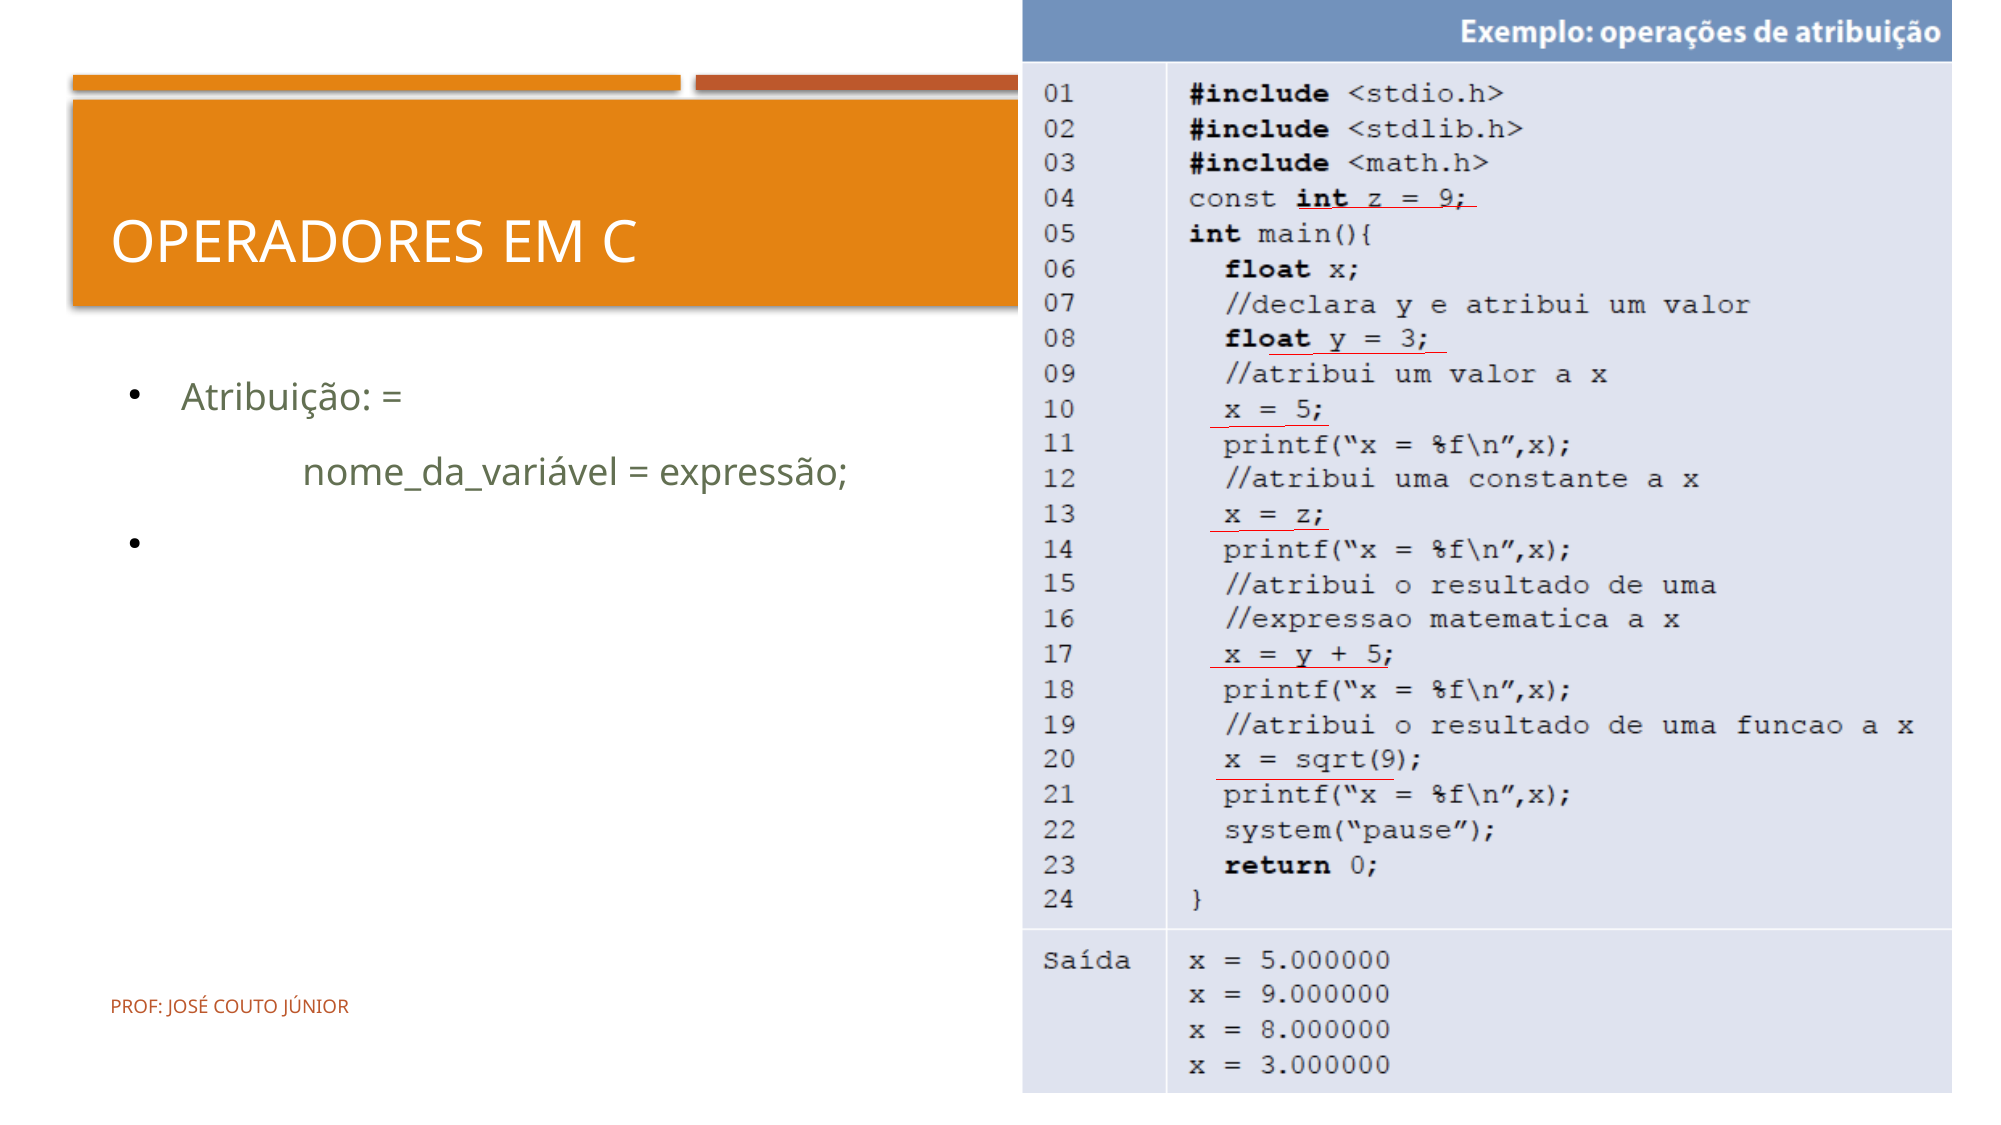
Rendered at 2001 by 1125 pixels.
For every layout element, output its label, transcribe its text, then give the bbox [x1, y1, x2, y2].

picture [1018, 0, 1952, 1093]
title Operadores em C [95, 119, 1018, 282]
list Atribuição: = nome_da_variável = expressão; [95, 365, 985, 962]
footer Prof: José Couto Júnior [95, 976, 1018, 1037]
